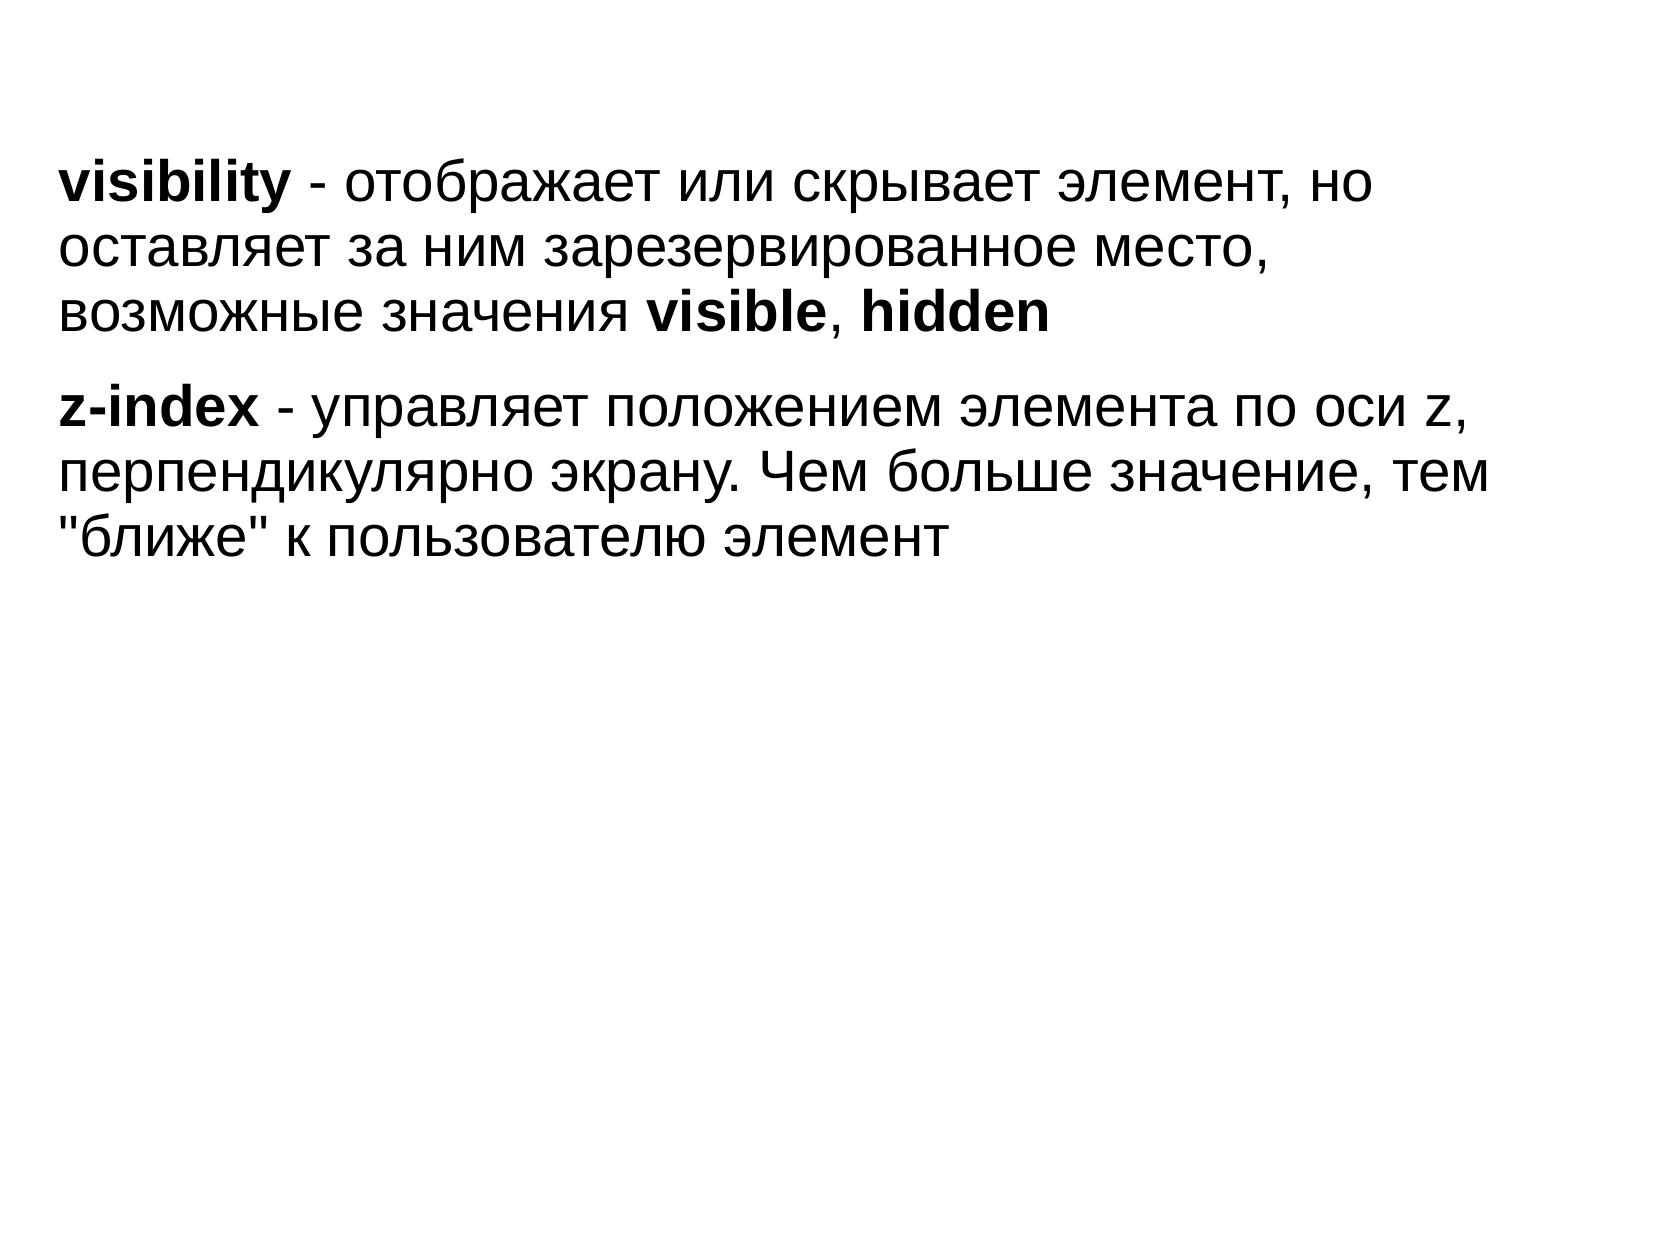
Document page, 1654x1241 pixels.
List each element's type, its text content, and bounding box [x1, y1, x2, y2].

list visibility - отображает или скрывает элемент, но оставляет за ним зарезервированное место, возможные значения visible, hidden z-index - управляет положением элемента по оси z, перпендикулярно экрану. Чем больше значение, тем "ближе" к пользователю элемент [59, 59, 1548, 878]
